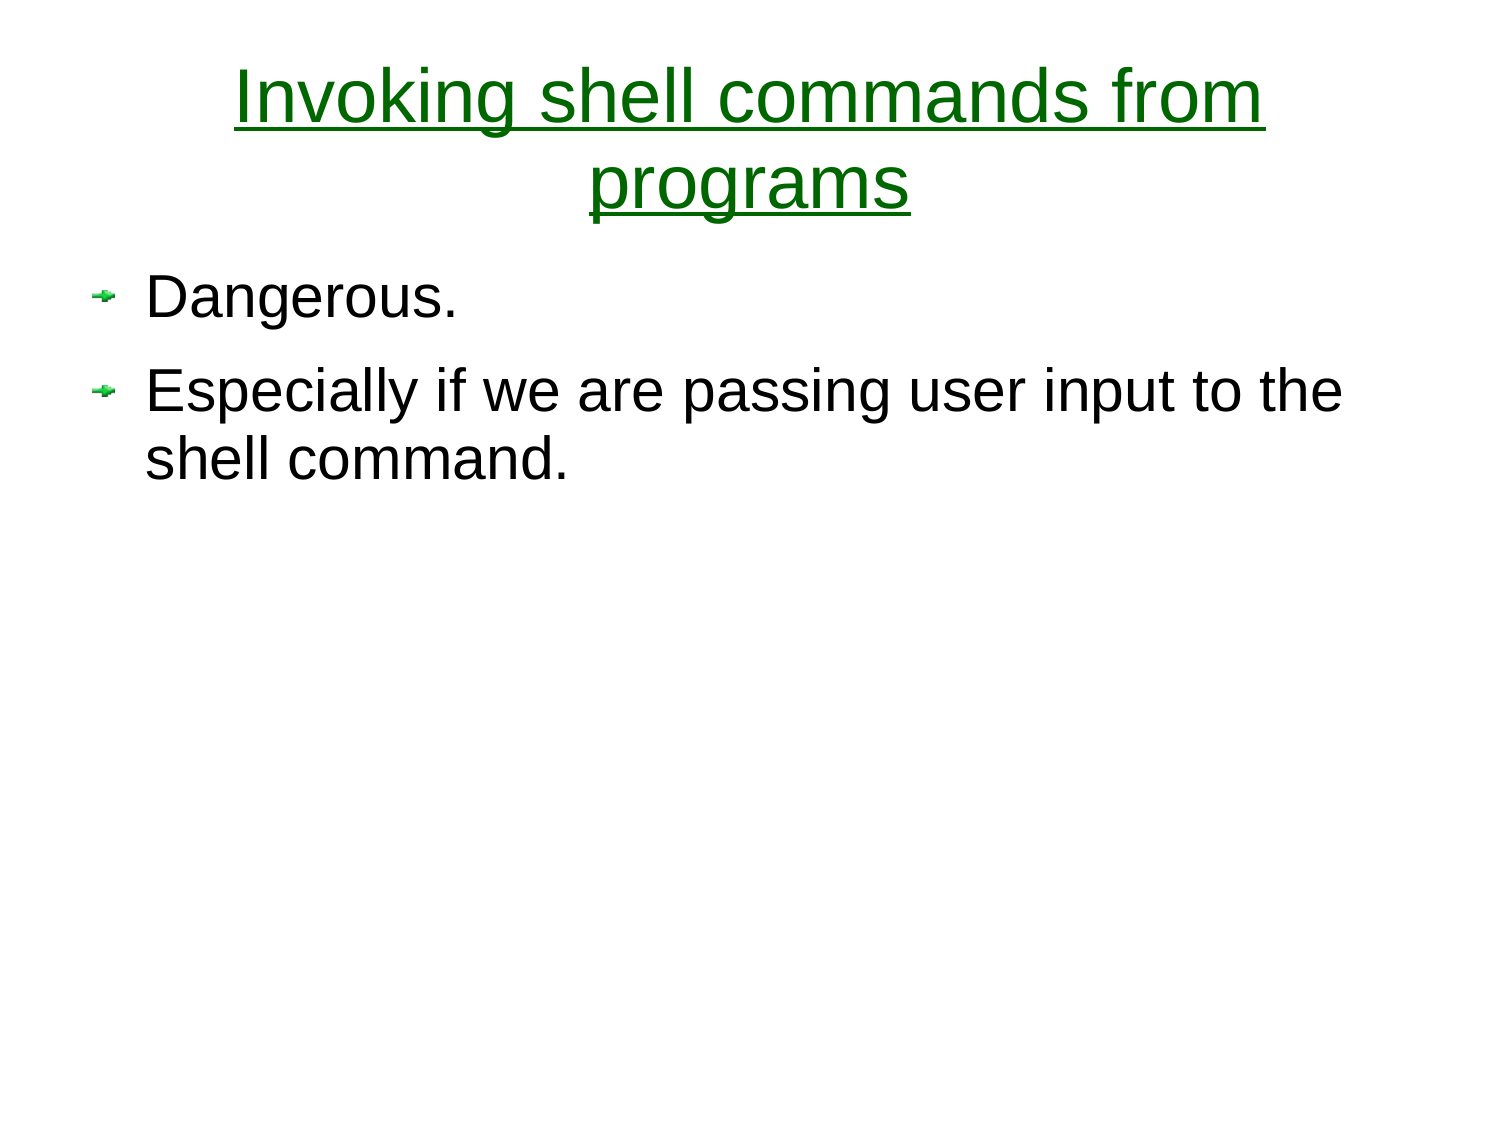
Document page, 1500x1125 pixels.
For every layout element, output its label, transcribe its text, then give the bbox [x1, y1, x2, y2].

list Dangerous. Especially if we are passing user input to the shell command. [75, 262, 1425, 1006]
title Invoking shell commands from programs [75, 45, 1425, 233]
